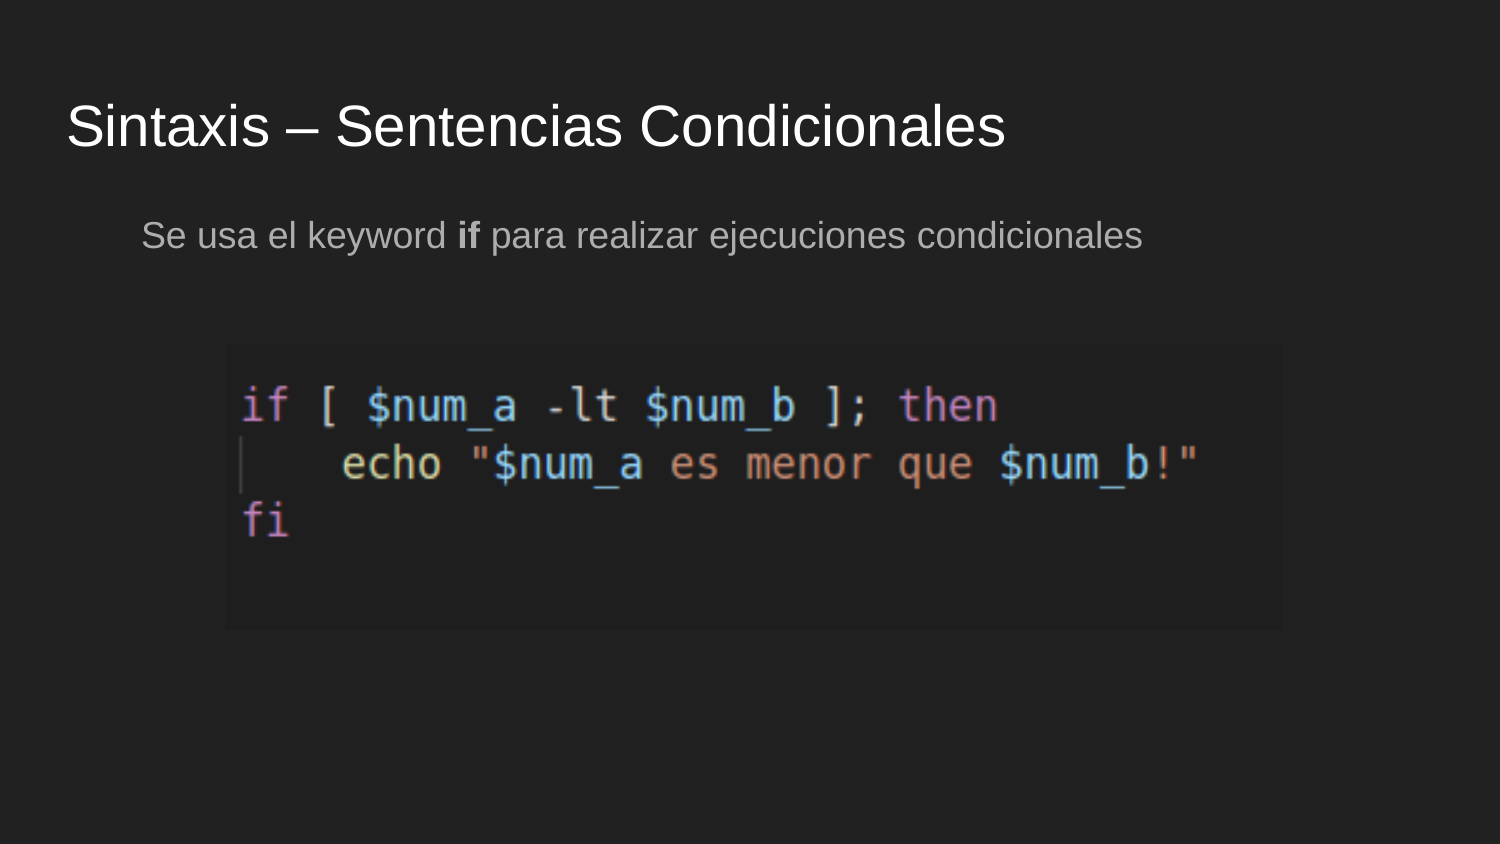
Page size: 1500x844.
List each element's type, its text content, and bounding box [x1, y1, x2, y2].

list Se usa el keyword if para realizar ejecuciones condicionales [51, 189, 1261, 750]
title Sintaxis – Sentencias Condicionales [51, 72, 1449, 167]
picture [225, 344, 1283, 631]
